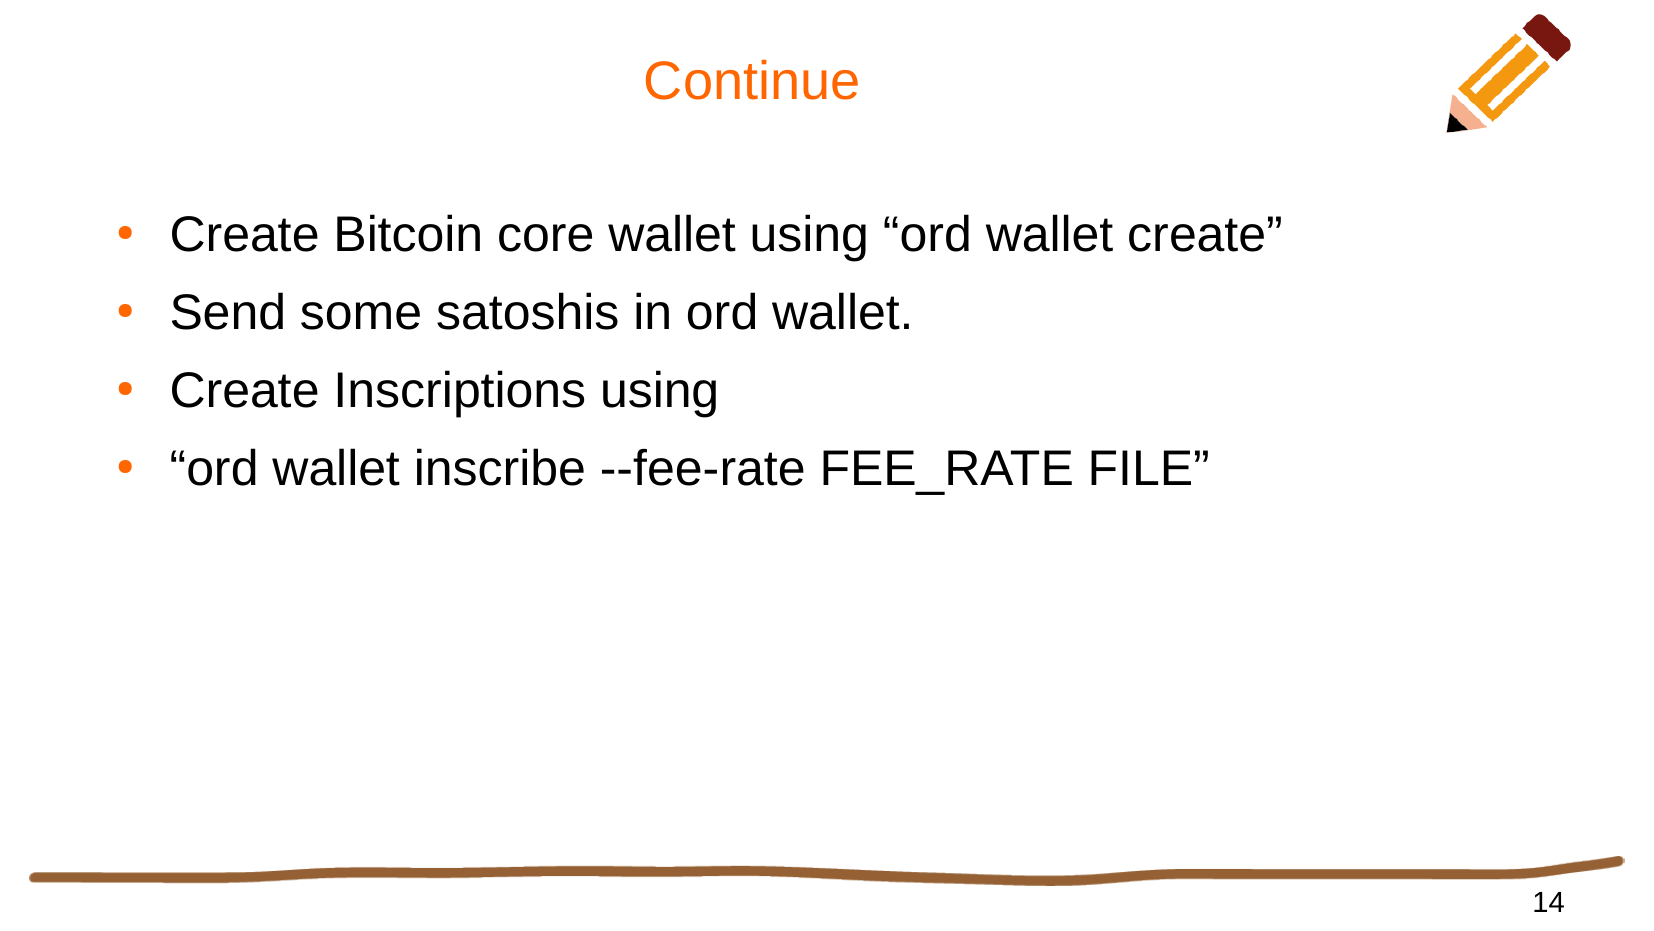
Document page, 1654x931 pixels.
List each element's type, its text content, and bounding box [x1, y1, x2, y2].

picture [1446, 14, 1571, 133]
list Create Bitcoin core wallet using “ord wallet create” Send some satoshis in ord wallet. Create Inscriptions using “ord wallet inscribe --fee-rate FEE_RATE FILE” [98, 206, 1576, 857]
picture [29, 856, 1625, 886]
title Continue [88, 29, 1447, 133]
